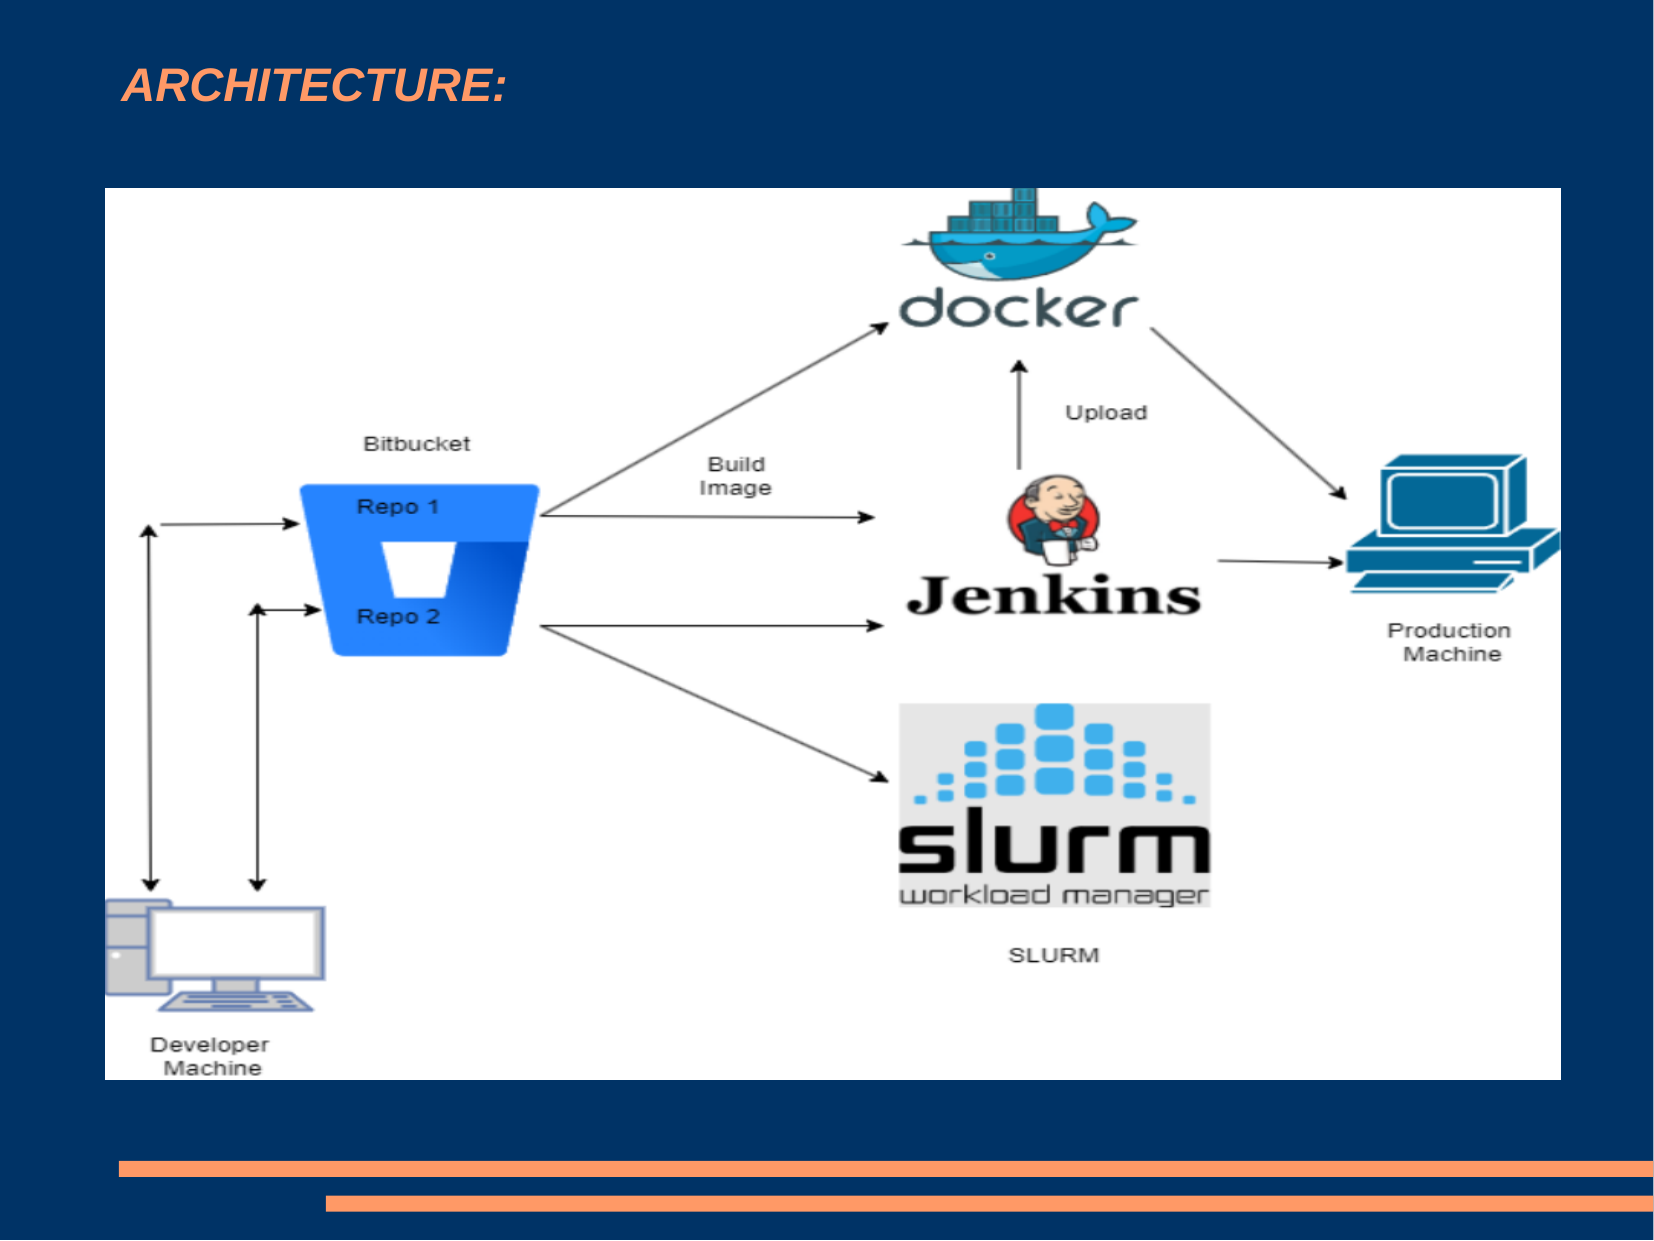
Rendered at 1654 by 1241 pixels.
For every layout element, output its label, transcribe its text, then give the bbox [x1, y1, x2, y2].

picture [105, 188, 1561, 1081]
title ARCHITECTURE: [121, 0, 1534, 188]
